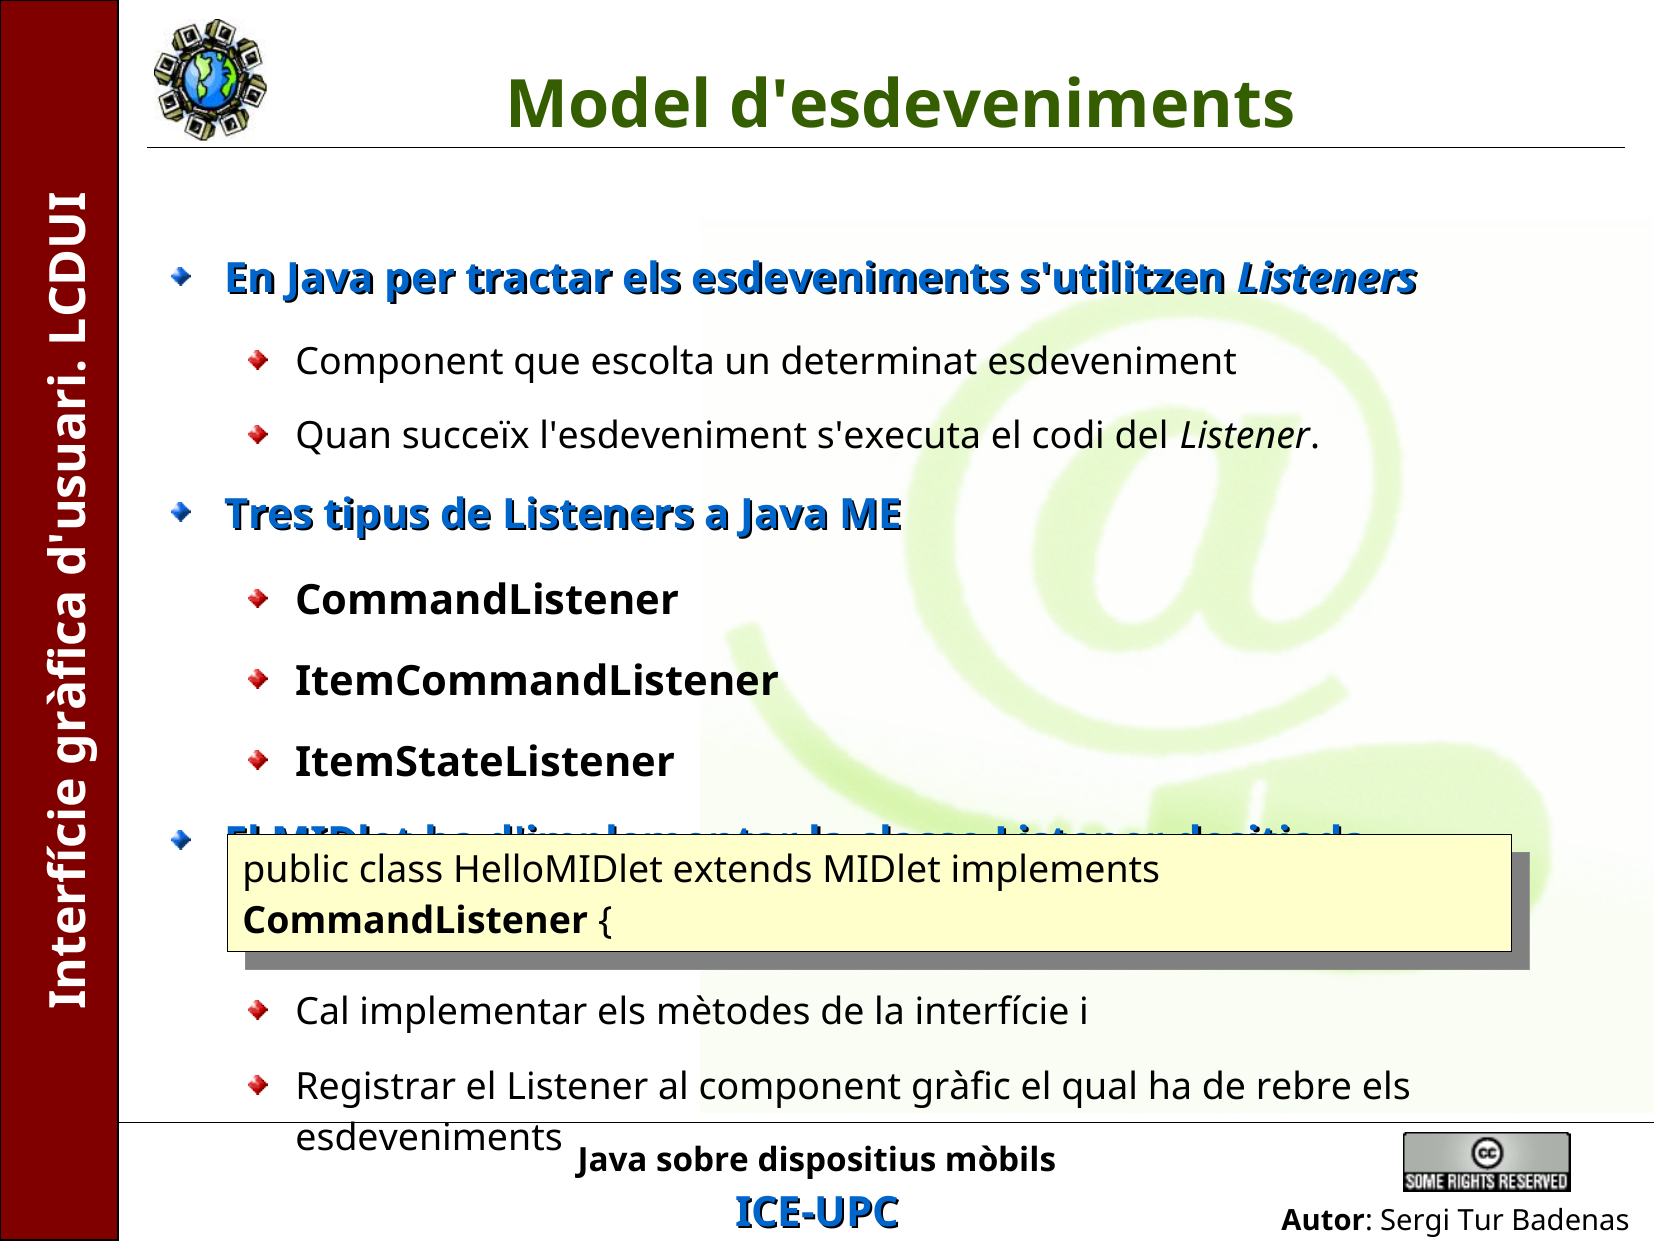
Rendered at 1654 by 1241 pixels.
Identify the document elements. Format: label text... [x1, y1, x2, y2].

picture [1112, 1089, 1122, 1097]
list En Java per tractar els esdeveniments s'utilitzen Listeners Component que escolta un determinat esdeveniment Quan succeïx l'esdeveniment s'executa el codi del Listener. Tres tipus de Listeners a Java ME CommandListener ItemCommandListener ItemStateListener El MIDlet ha d'implementar la classe Listener desitjada Cal implementar els mètodes de la interfície i Registrar el Listener al component gràfic el qual ha de rebre els esdeveniments [153, 248, 1585, 1089]
picture [916, 1089, 928, 1097]
picture [1298, 1089, 1310, 1097]
picture [154, 19, 268, 142]
title Model d'esdeveniments [232, 53, 1570, 150]
picture [1066, 1089, 1078, 1097]
picture [700, 217, 1654, 1113]
picture [954, 1089, 964, 1097]
picture [248, 1089, 268, 1095]
picture [1206, 1089, 1218, 1097]
picture [1090, 1089, 1101, 1097]
picture [780, 1089, 792, 1097]
text_box public class HelloMIDlet extends MIDlet implements CommandListener { [227, 834, 1512, 895]
picture [1176, 1089, 1186, 1097]
picture [721, 1089, 733, 1097]
picture [802, 1089, 814, 1097]
picture [1403, 1132, 1571, 1192]
